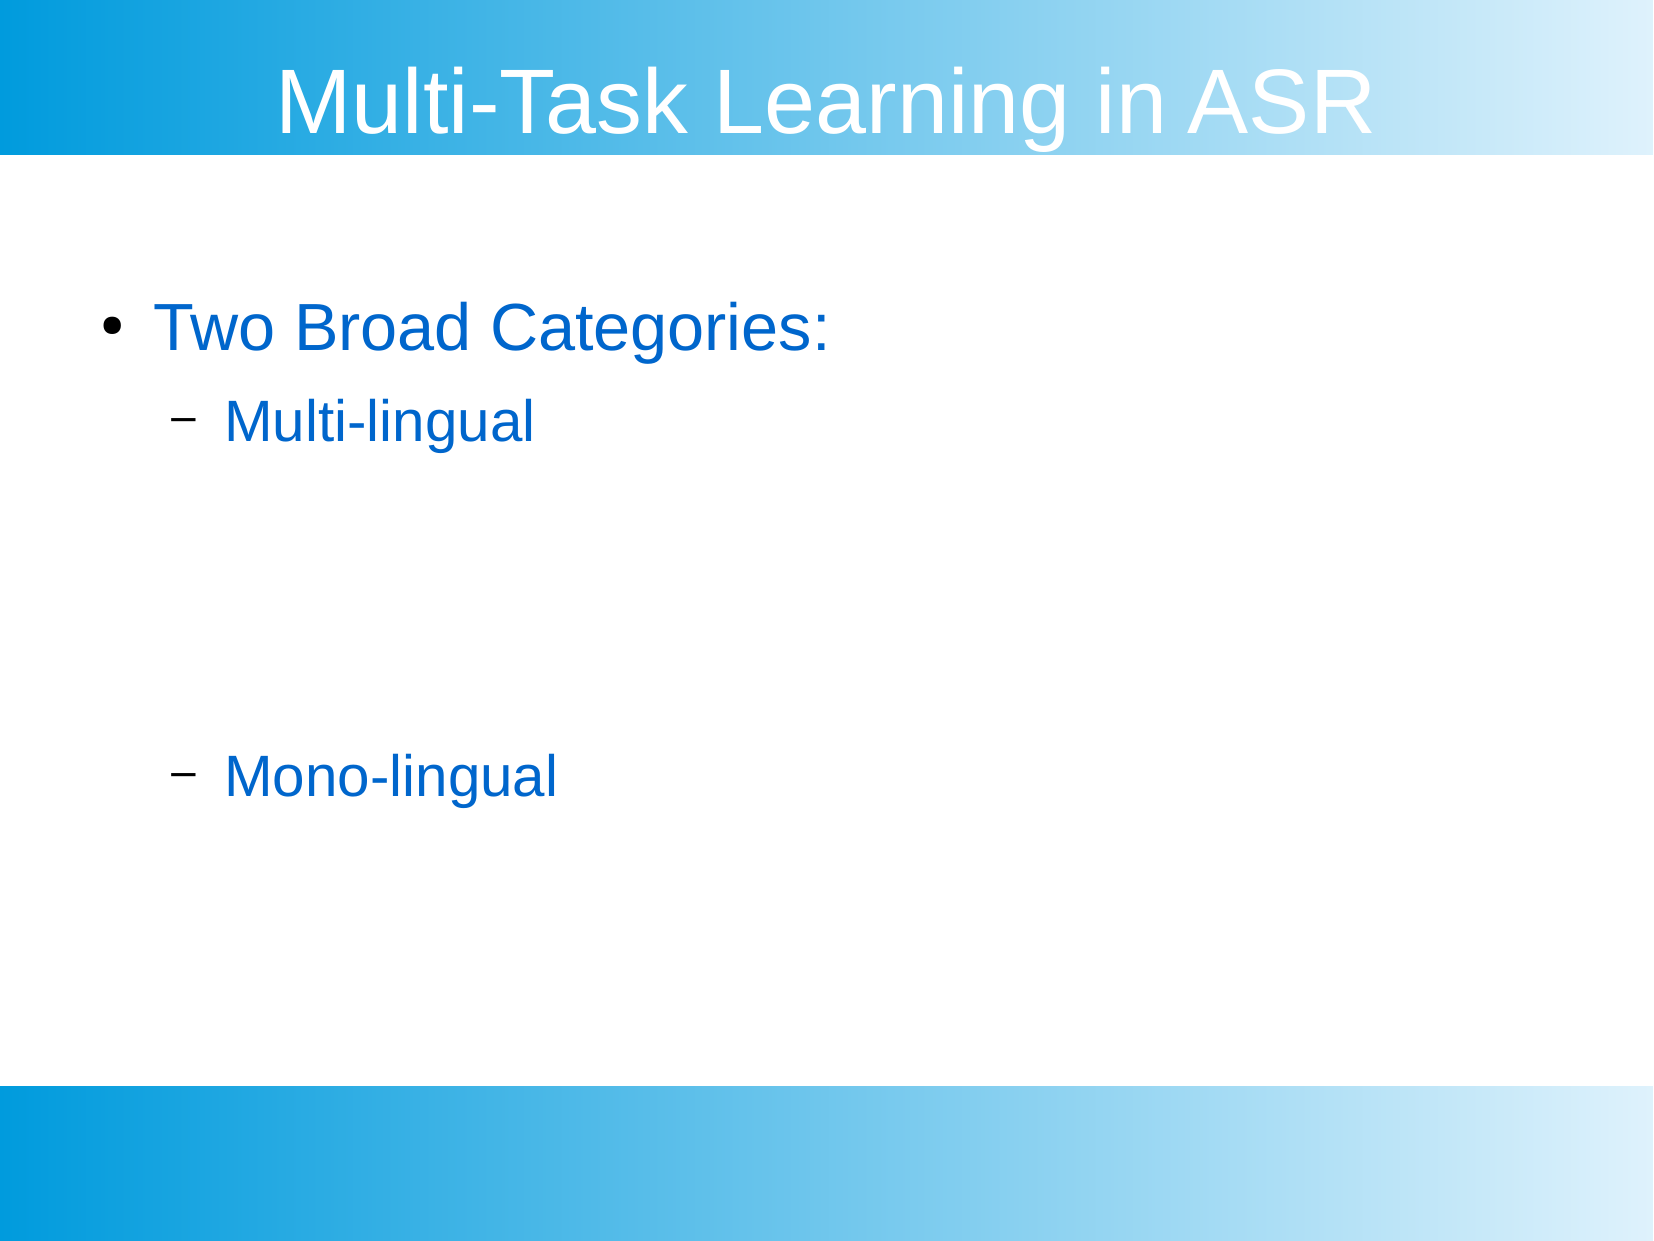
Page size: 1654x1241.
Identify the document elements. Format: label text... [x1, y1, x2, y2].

title Multi-Task Learning in ASR [82, 49, 1571, 155]
list Two Broad Categories: Multi-lingual Mono-lingual [82, 290, 1571, 1010]
